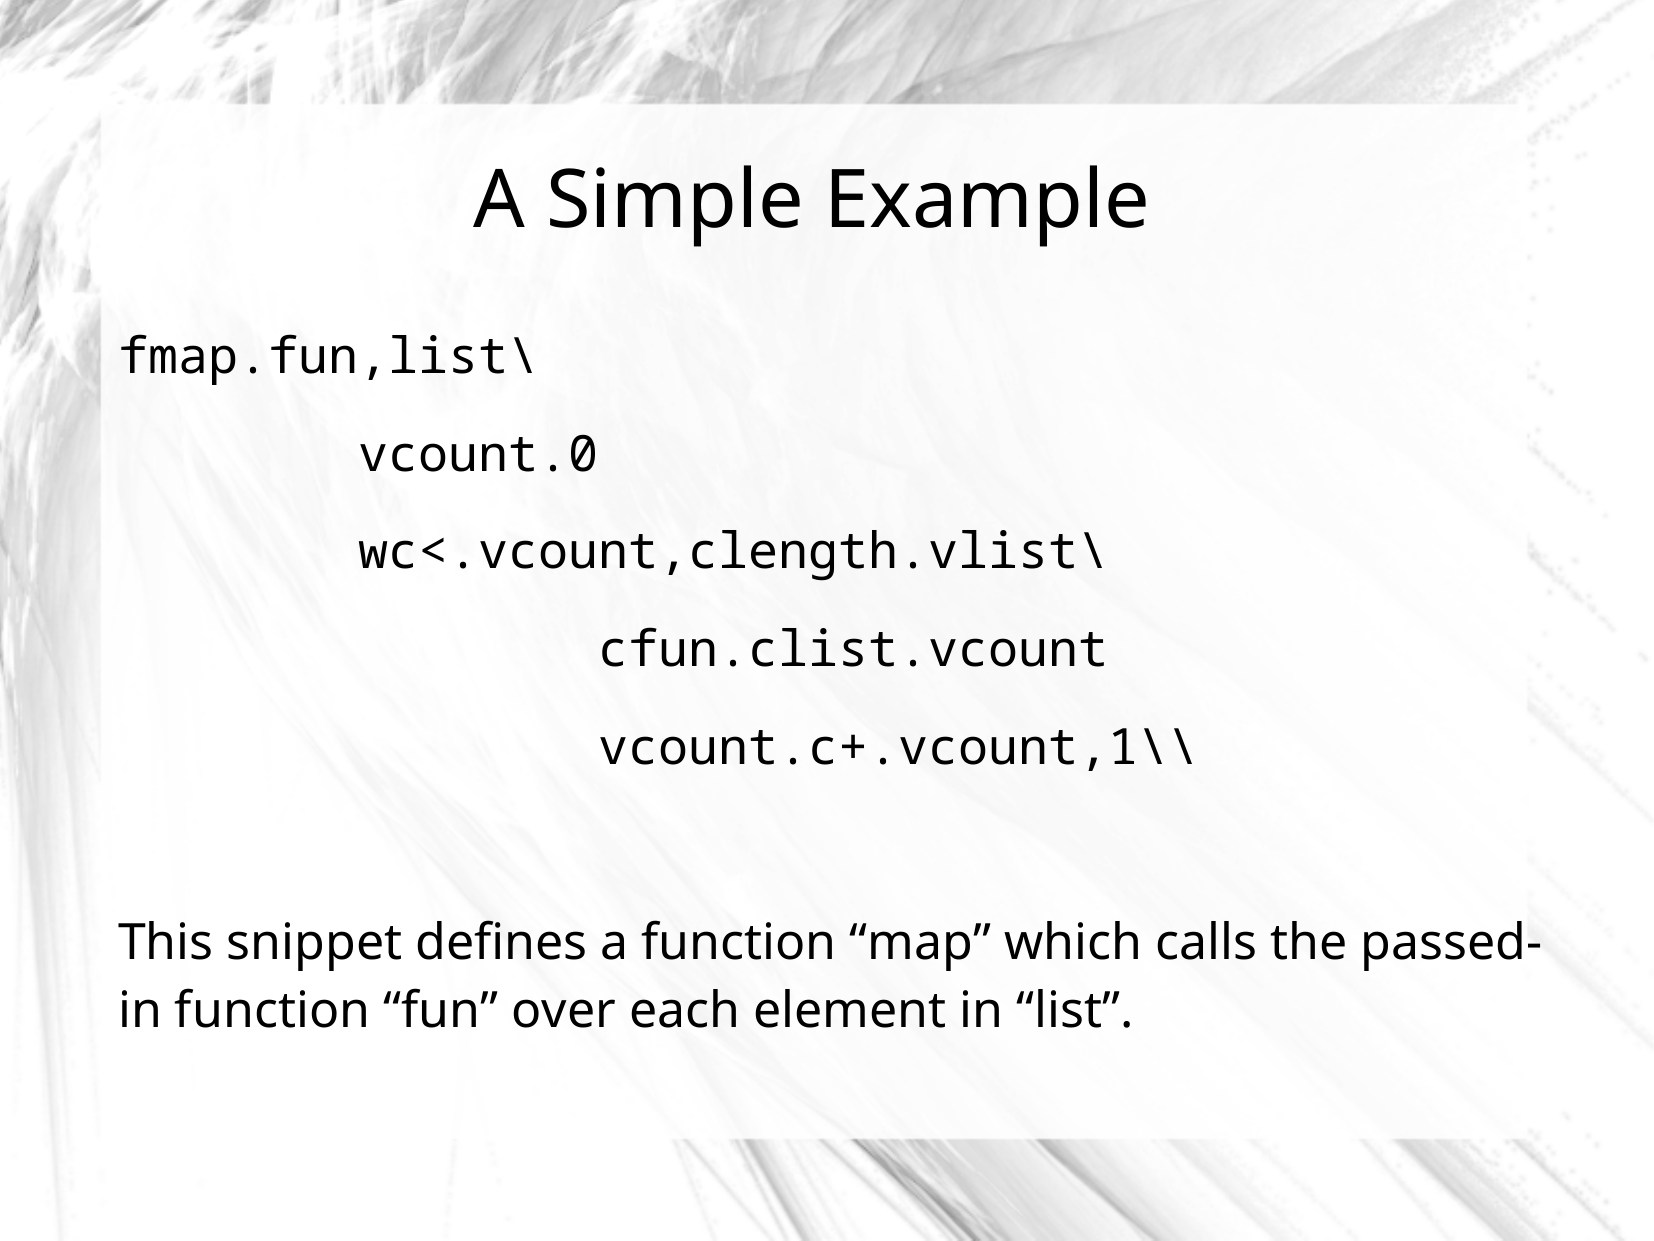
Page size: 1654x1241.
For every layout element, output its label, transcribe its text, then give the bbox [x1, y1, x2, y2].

list fmap.fun,list\ vcount.0 wc<.vcount,clength.vlist\ cfun.clist.vcount vcount.c+.vcount,1\\ This snippet defines a function “map” which calls the passed-in function “fun” over each element in “list”. [118, 319, 1571, 1040]
picture [0, 0, 1654, 1241]
title A Simple Example [118, 112, 1506, 281]
